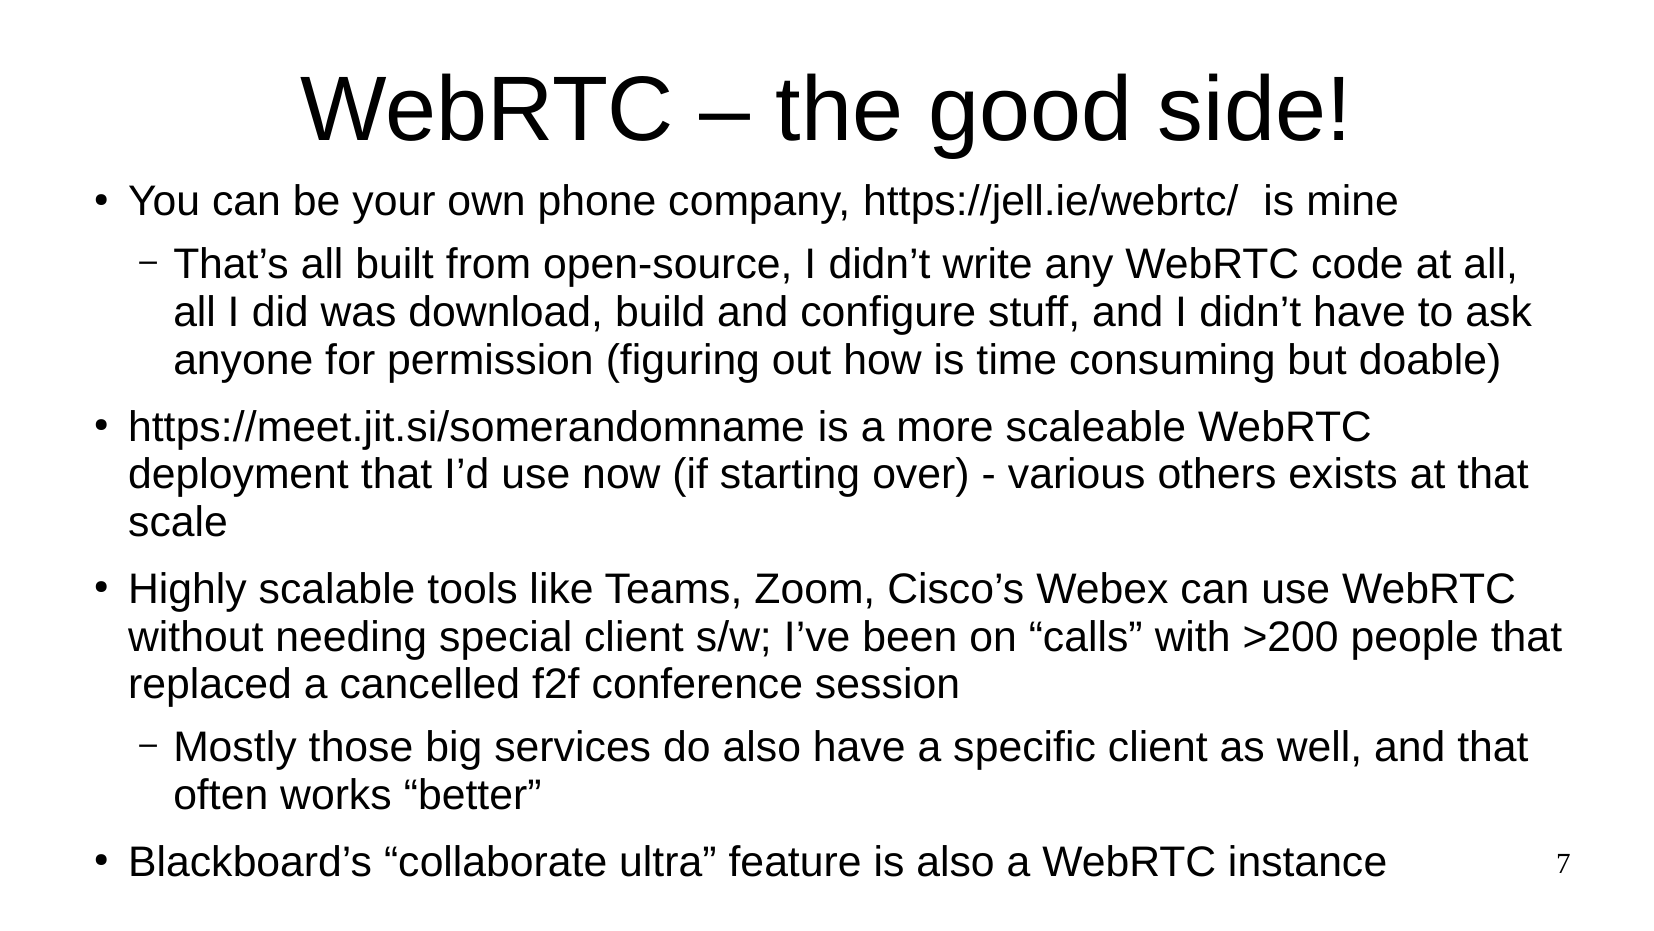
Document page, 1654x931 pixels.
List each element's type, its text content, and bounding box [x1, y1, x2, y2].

list You can be your own phone company, https://jell.ie/webrtc/ is mine That’s all built from open-source, I didn’t write any WebRTC code at all, all I did was download, build and configure stuff, and I didn’t have to ask anyone for permission (figuring out how is time consuming but doable) https://meet.jit.si/somerandomname is a more scaleable WebRTC deployment that I’d use now (if starting over) - various others exists at that scale Highly scalable tools like Teams, Zoom, Cisco’s Webex can use WebRTC without needing special client s/w; I’ve been on “calls” with >200 people that replaced a cancelled f2f conference session Mostly those big services do also have a specific client as well, and that often works “better” Blackboard’s “collaborate ultra” feature is also a WebRTC instance [82, 177, 1571, 897]
title WebRTC – the good side! [82, 5, 1571, 177]
